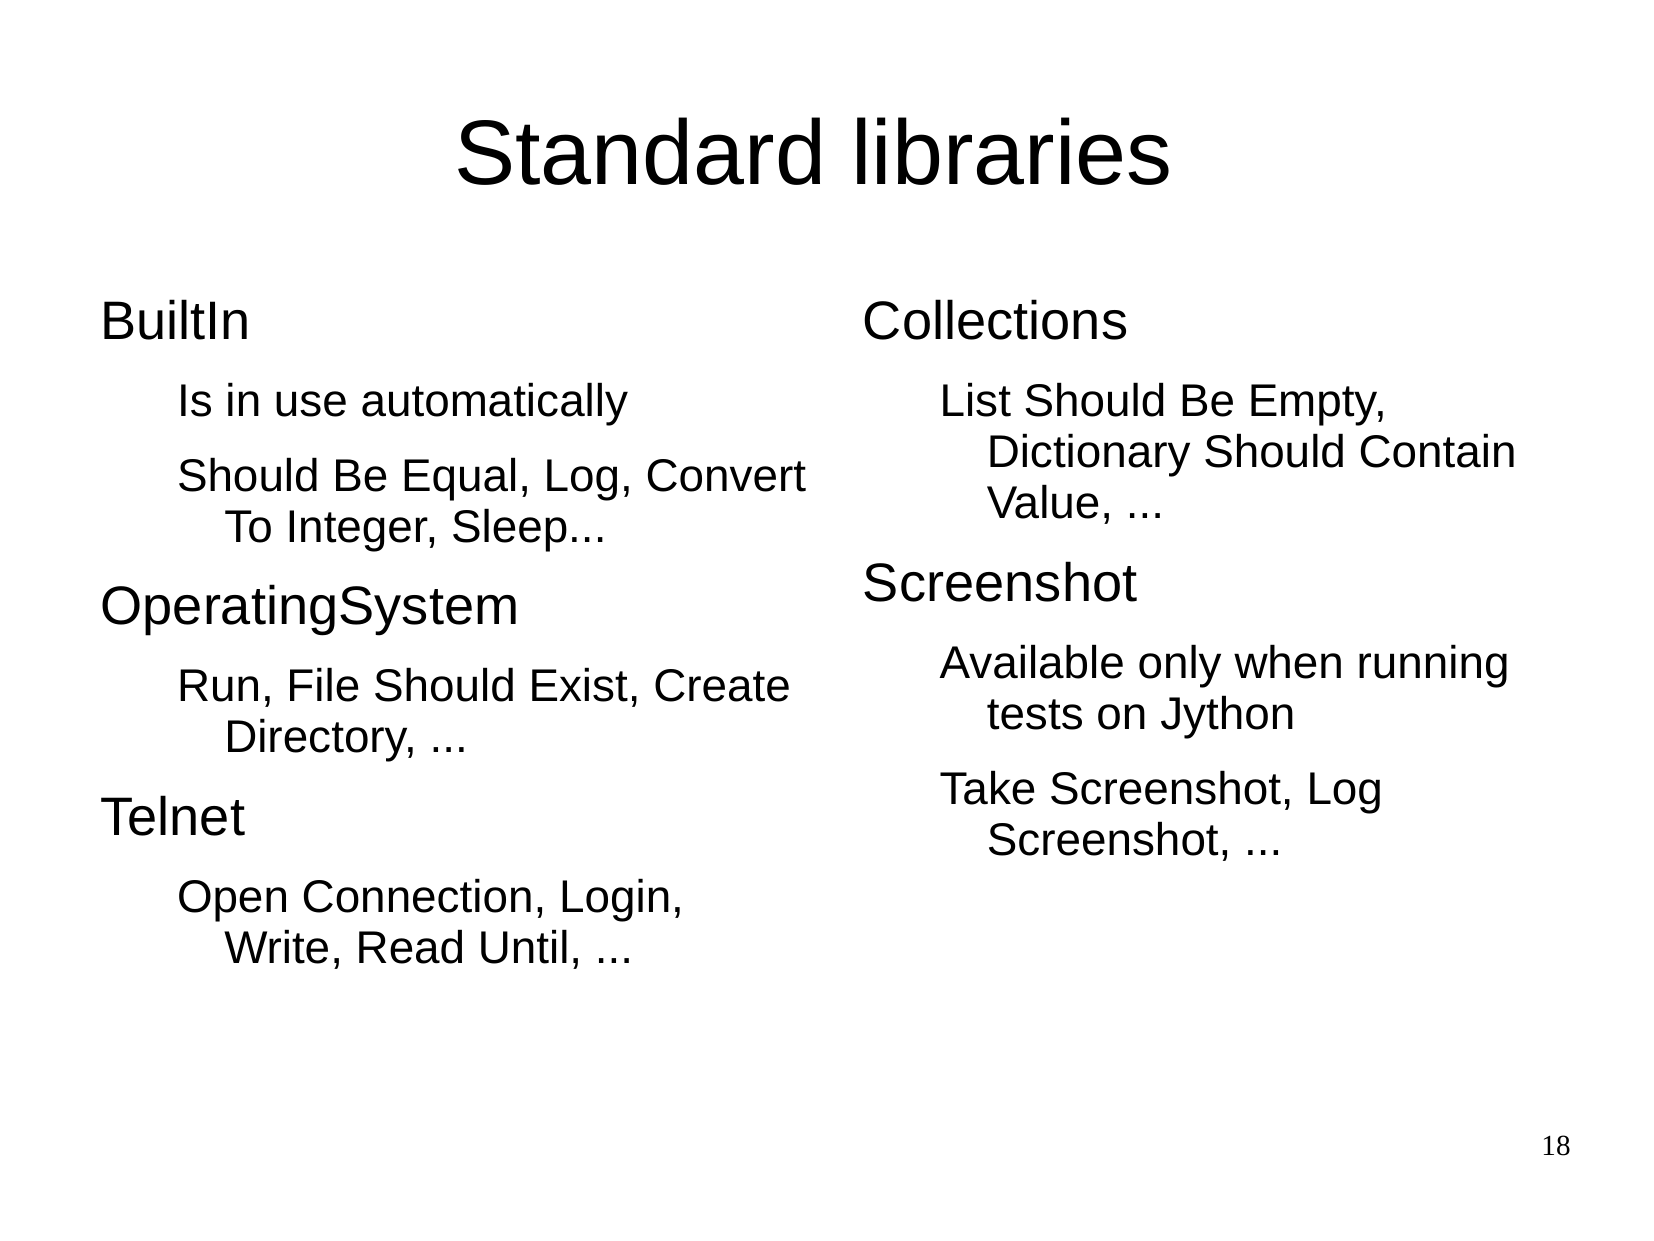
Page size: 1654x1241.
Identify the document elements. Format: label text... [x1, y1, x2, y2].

list Collections List Should Be Empty, Dictionary Should Contain Value, ... Screenshot Available only when running tests on Jython Take Screenshot, Log Screenshot, ... [845, 290, 1572, 1094]
title Standard libraries [82, 49, 1571, 257]
list BuiltIn Is in use automatically Should Be Equal, Log, Convert To Integer, Sleep... OperatingSystem Run, File Should Exist, Create Directory, ... Telnet Open Connection, Login, Write, Read Until, ... [82, 290, 809, 1109]
